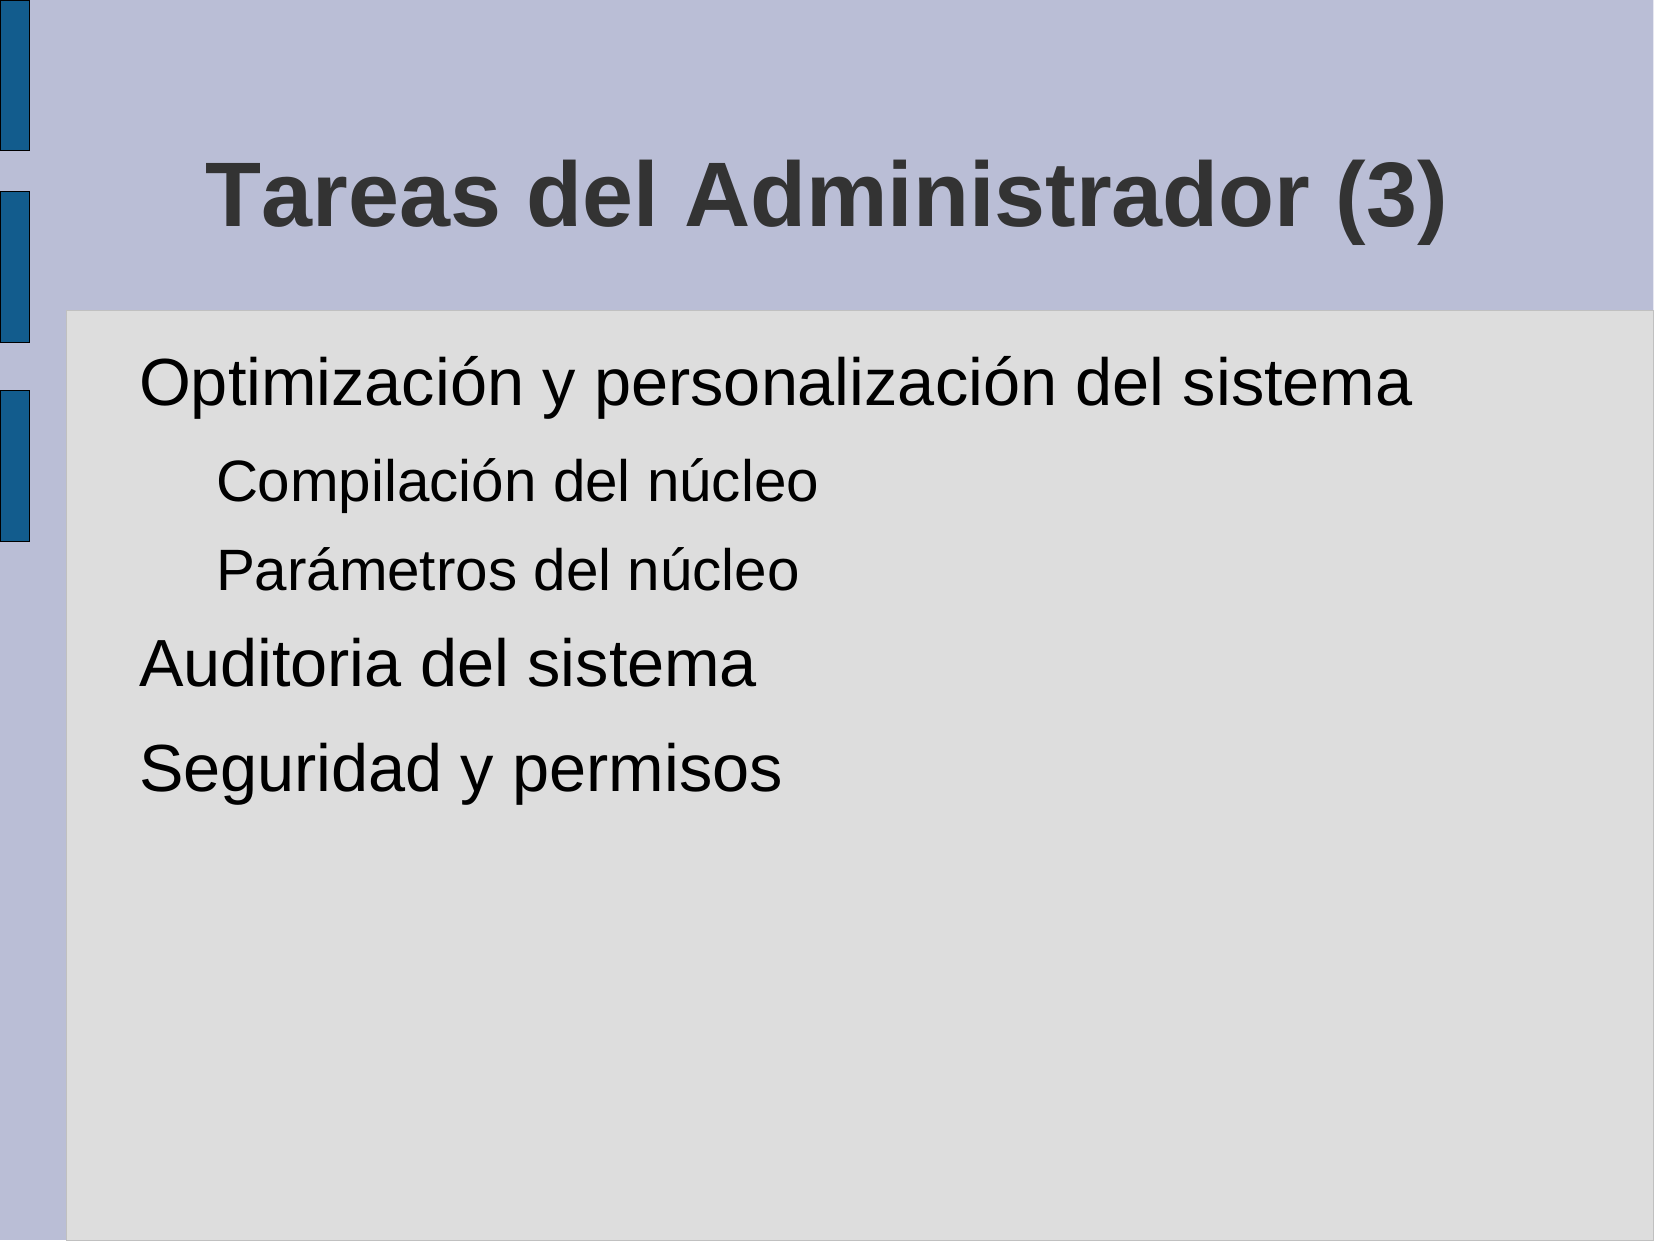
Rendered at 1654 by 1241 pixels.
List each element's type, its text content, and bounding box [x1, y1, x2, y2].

list Optimización y personalización del sistema Compilación del núcleo Parámetros del núcleo Auditoria del sistema Seguridad y permisos [121, 344, 1534, 1127]
title Tareas del Administrador (3) [121, 91, 1534, 299]
